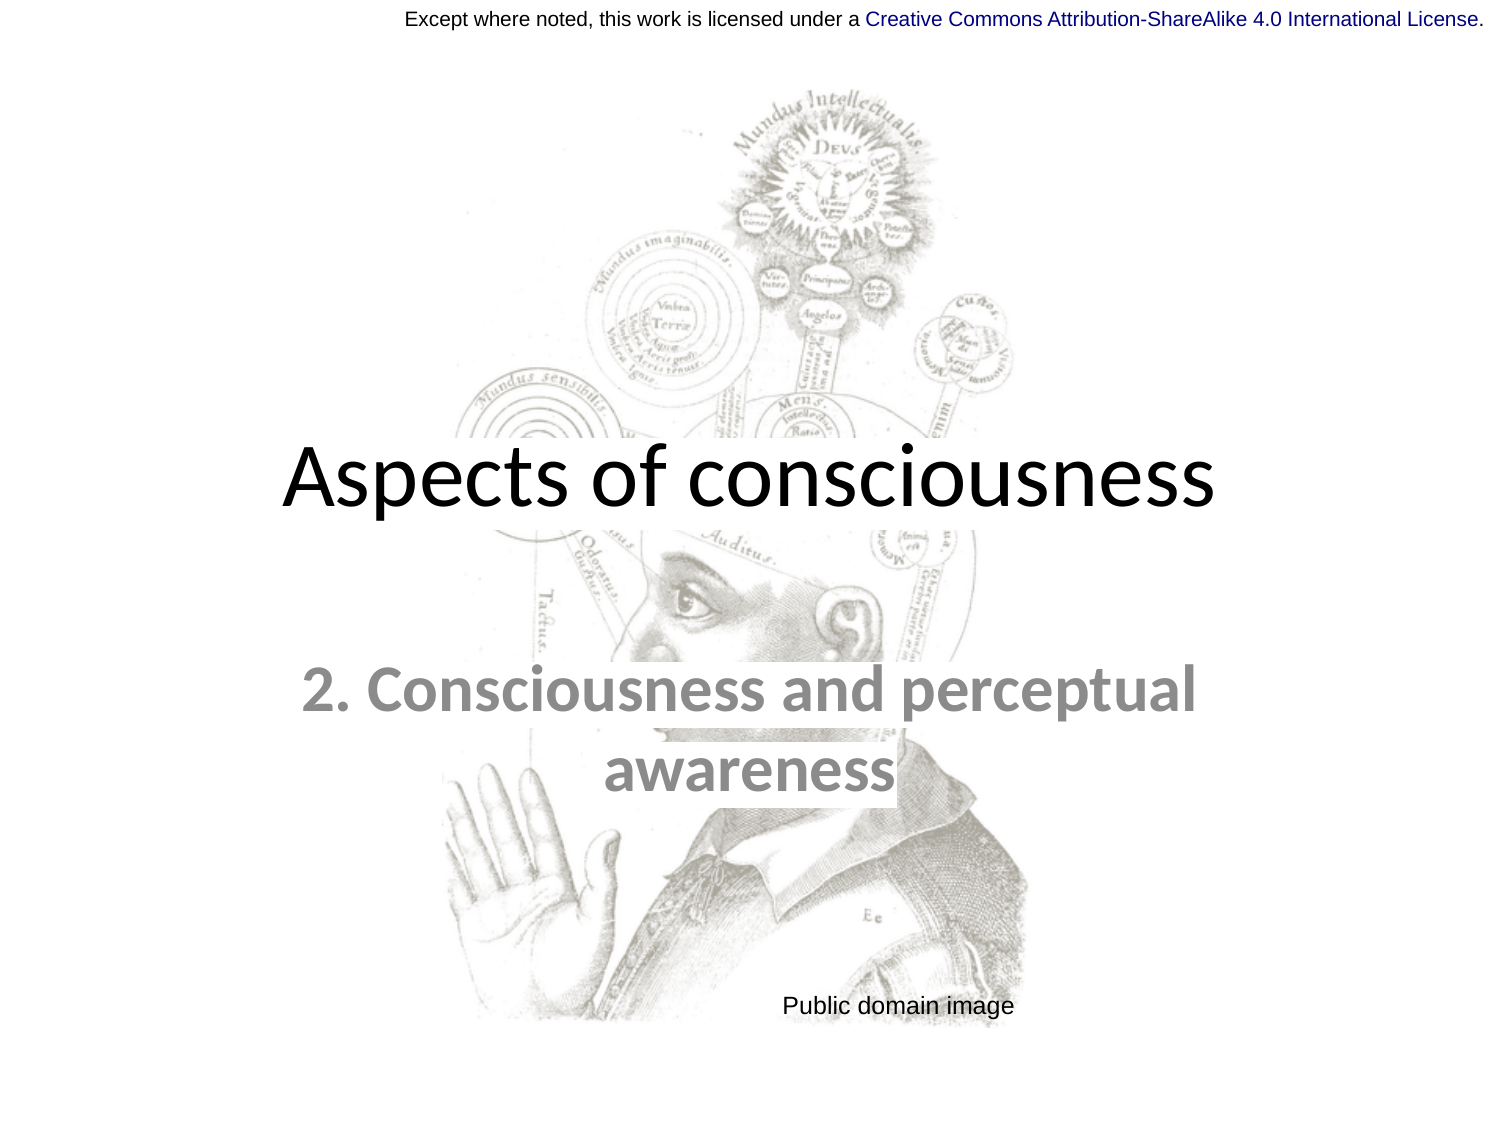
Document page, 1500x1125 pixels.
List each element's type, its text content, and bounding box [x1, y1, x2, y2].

text_box Public domain image [767, 984, 1040, 1028]
subtitle 2. Consciousness and perceptual awareness [225, 637, 1275, 925]
picture [442, 591, 1089, 637]
picture [442, 925, 1089, 1028]
text_box Except where noted, this work is licensed under a Creative Commons Attribution-ShareAlike 4.0 International License. [389, 0, 1500, 62]
title Aspects of consciousness [112, 349, 1388, 591]
picture [442, 89, 1089, 349]
